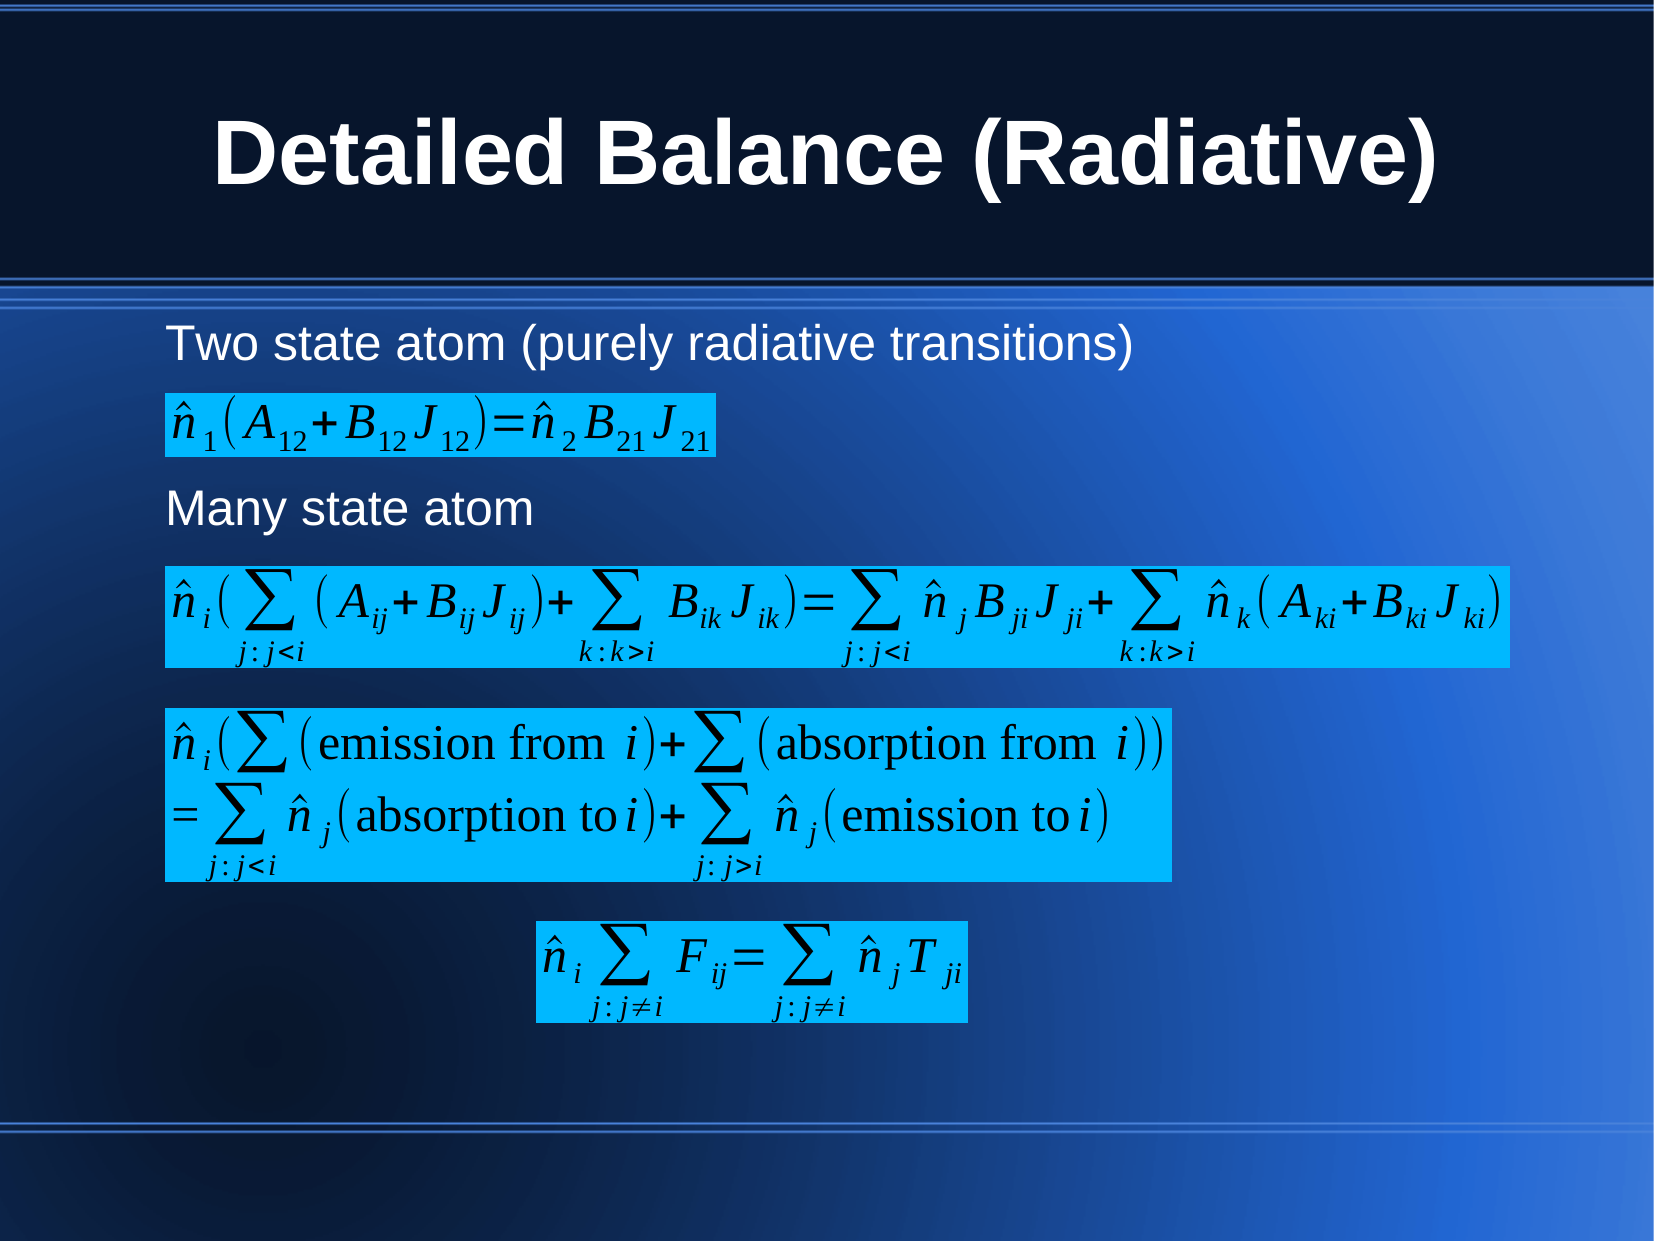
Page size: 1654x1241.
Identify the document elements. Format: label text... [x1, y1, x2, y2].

chart [165, 708, 1173, 882]
chart [165, 565, 1511, 668]
text_box Two state atom (purely radiative transitions) [165, 315, 1201, 371]
title Detailed Balance (Radiative) [82, 49, 1571, 257]
chart [535, 921, 969, 1024]
chart [165, 393, 716, 458]
text_box Many state atom [165, 480, 1201, 536]
picture [0, 0, 1654, 1241]
